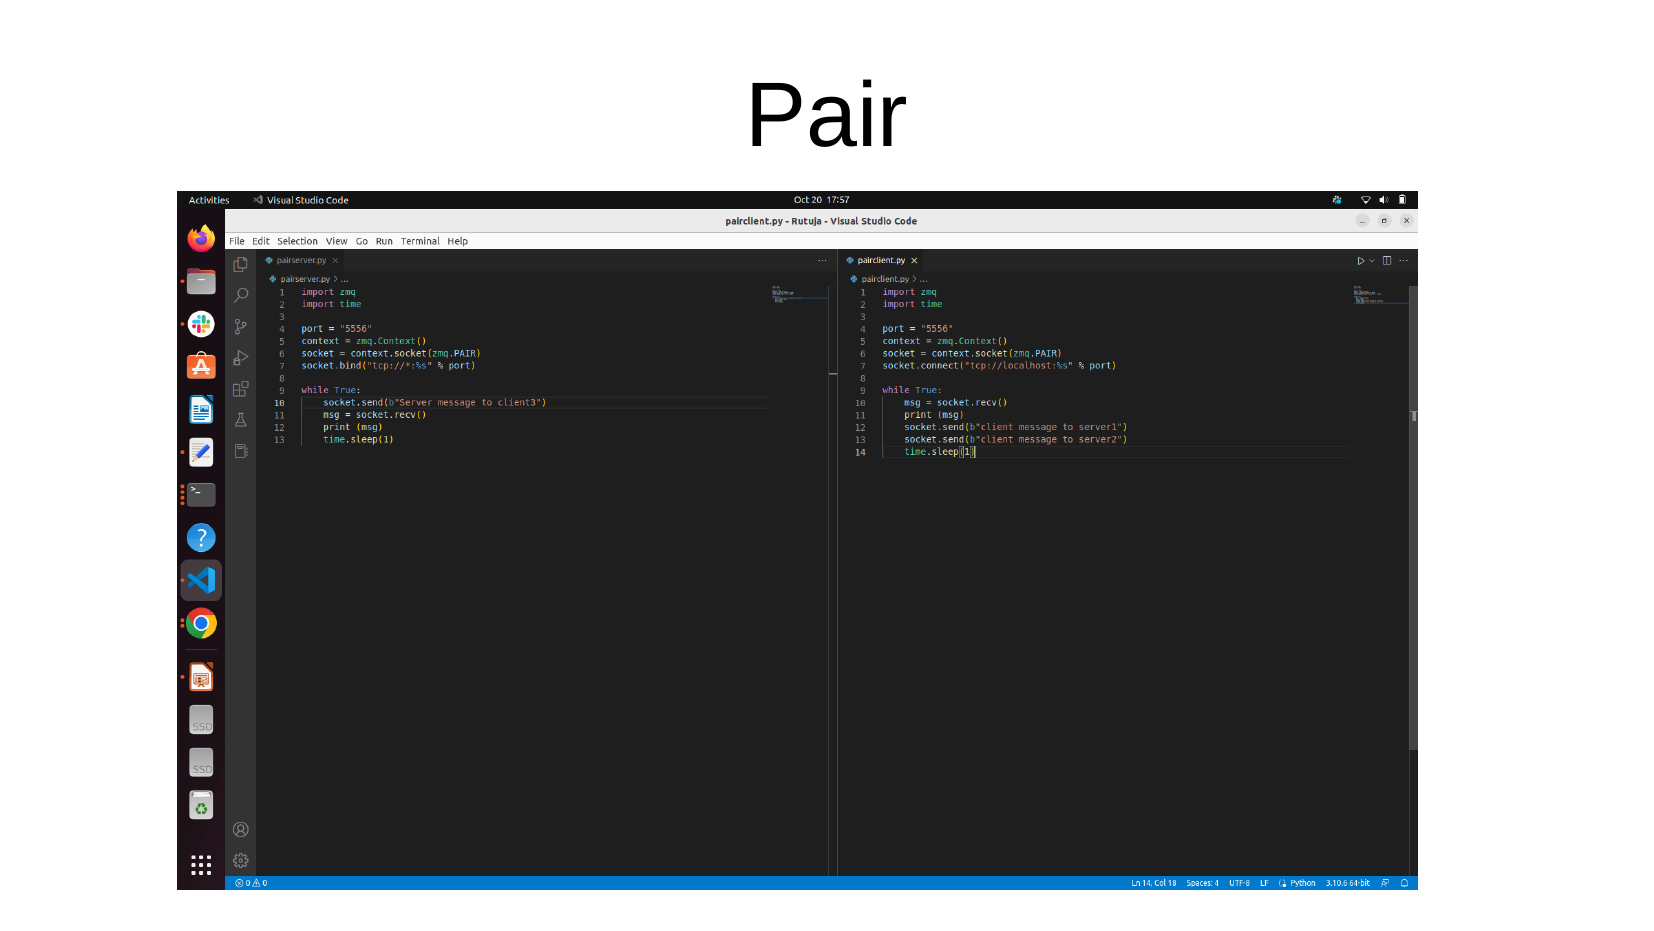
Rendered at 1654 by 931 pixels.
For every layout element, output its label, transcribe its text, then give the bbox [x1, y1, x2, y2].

picture [177, 191, 1418, 890]
title Pair [82, 37, 1571, 193]
